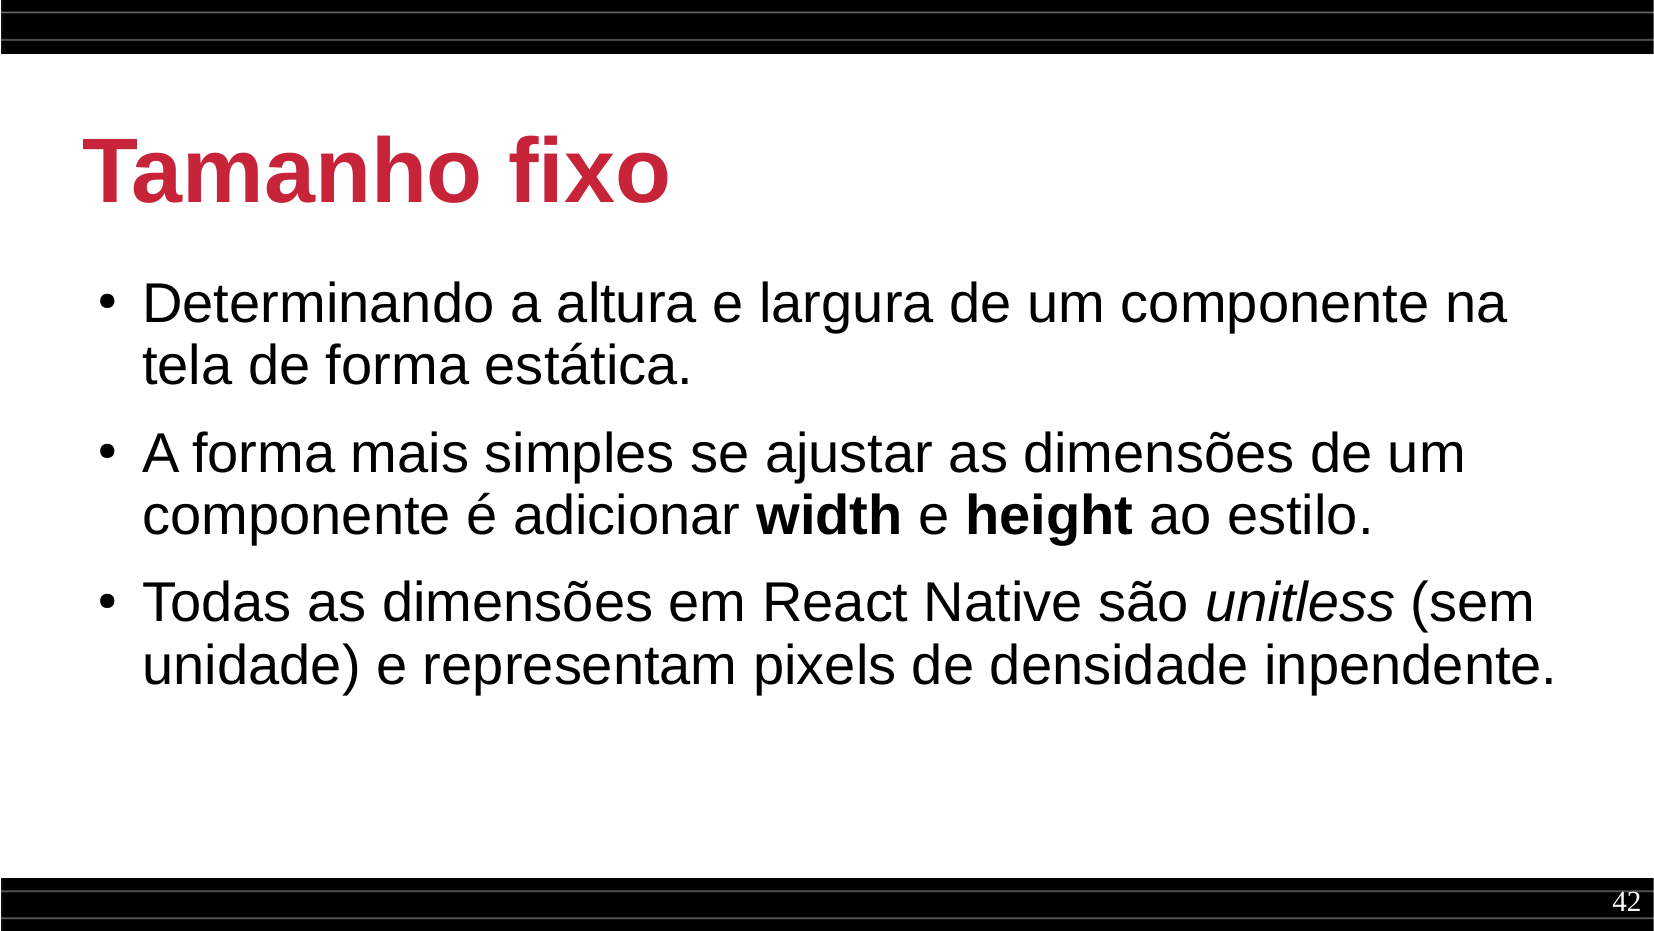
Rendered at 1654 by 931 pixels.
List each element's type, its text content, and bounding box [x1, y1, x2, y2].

title Tamanho fixo [82, 92, 1571, 249]
picture [1, 878, 1654, 931]
picture [1, 0, 1654, 54]
list Determinando a altura e largura de um componente na tela de forma estática. A forma mais simples se ajustar as dimensões de um componente é adicionar width e height ao estilo. Todas as dimensões em React Native são unitless (sem unidade) e representam pixels de densidade inpendente. [82, 271, 1571, 758]
